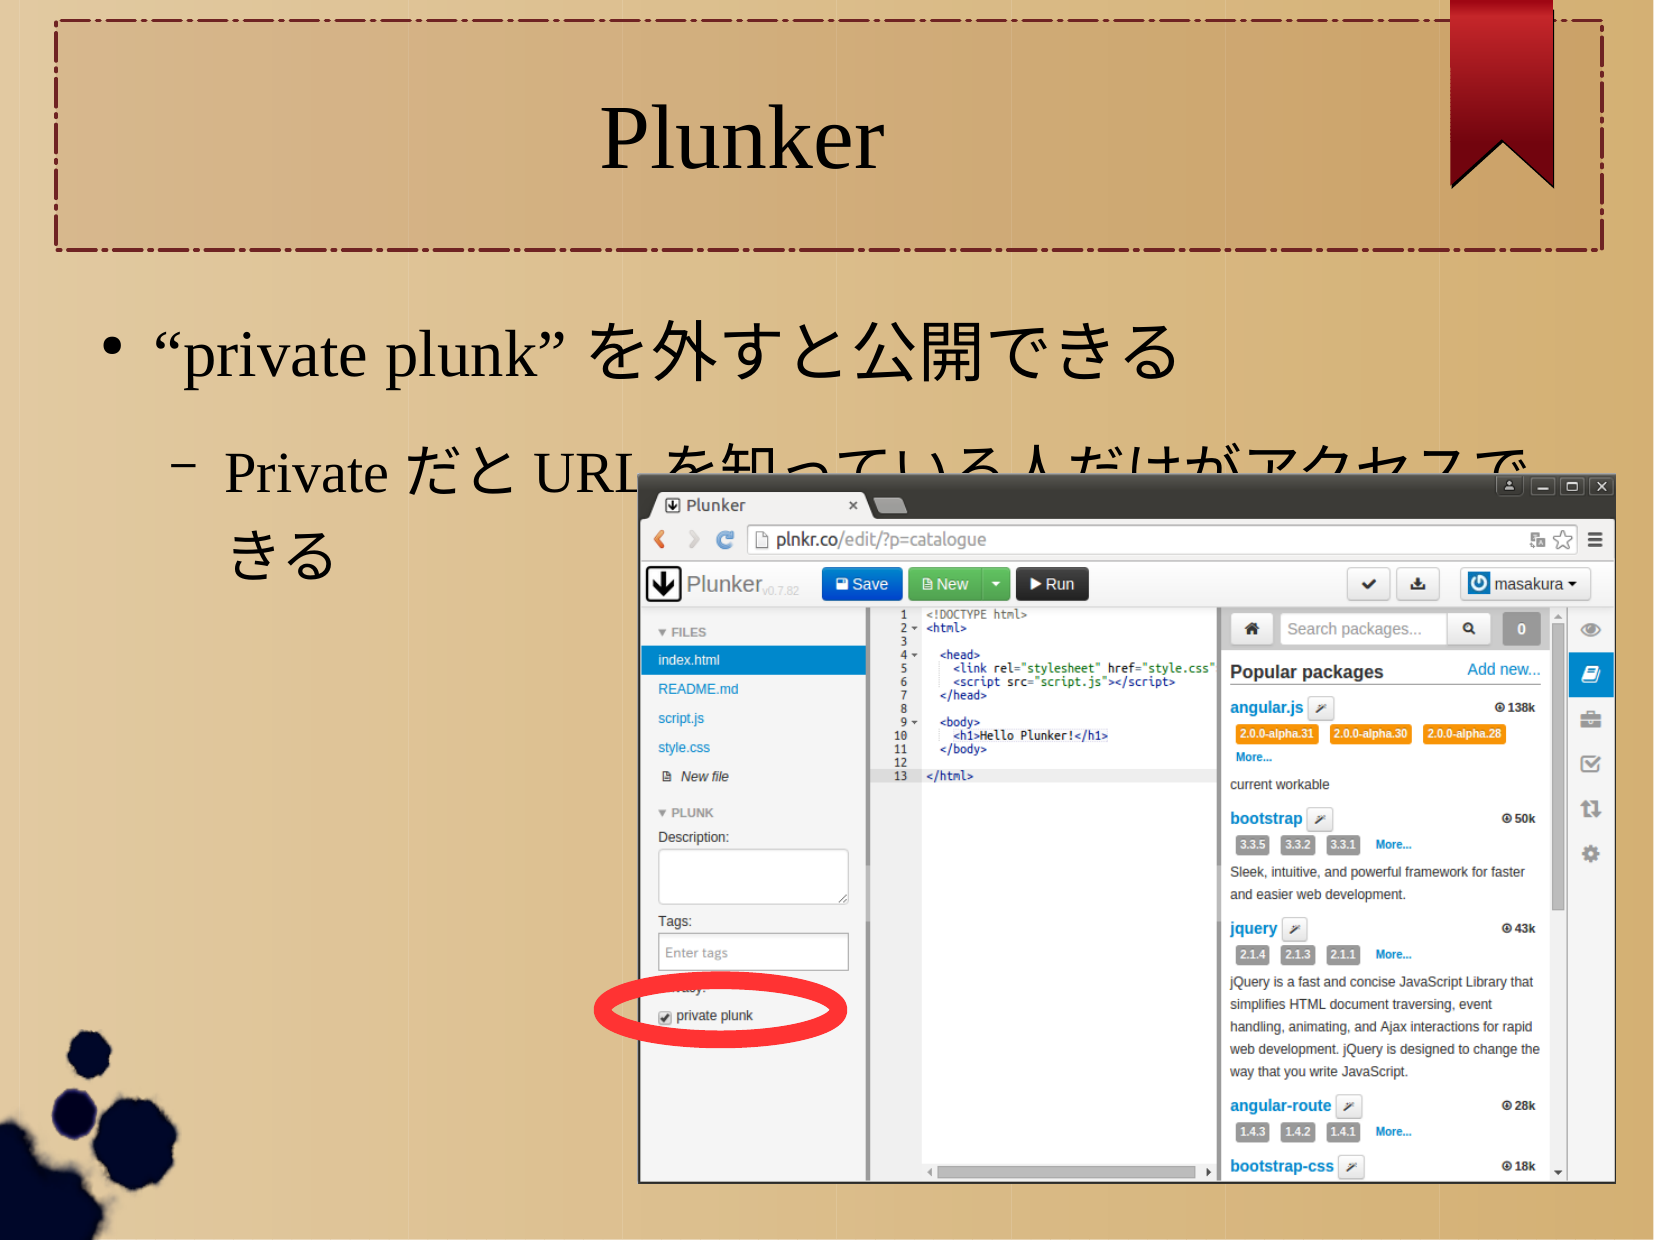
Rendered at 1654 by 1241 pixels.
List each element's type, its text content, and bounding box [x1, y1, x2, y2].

list “private plunk” を外すと公開できる Private だと URL を知っている人だけがアクセスできる [82, 299, 1571, 1019]
picture [637, 990, 828, 1030]
title Plunker [82, 47, 1412, 229]
picture [637, 473, 1616, 1184]
